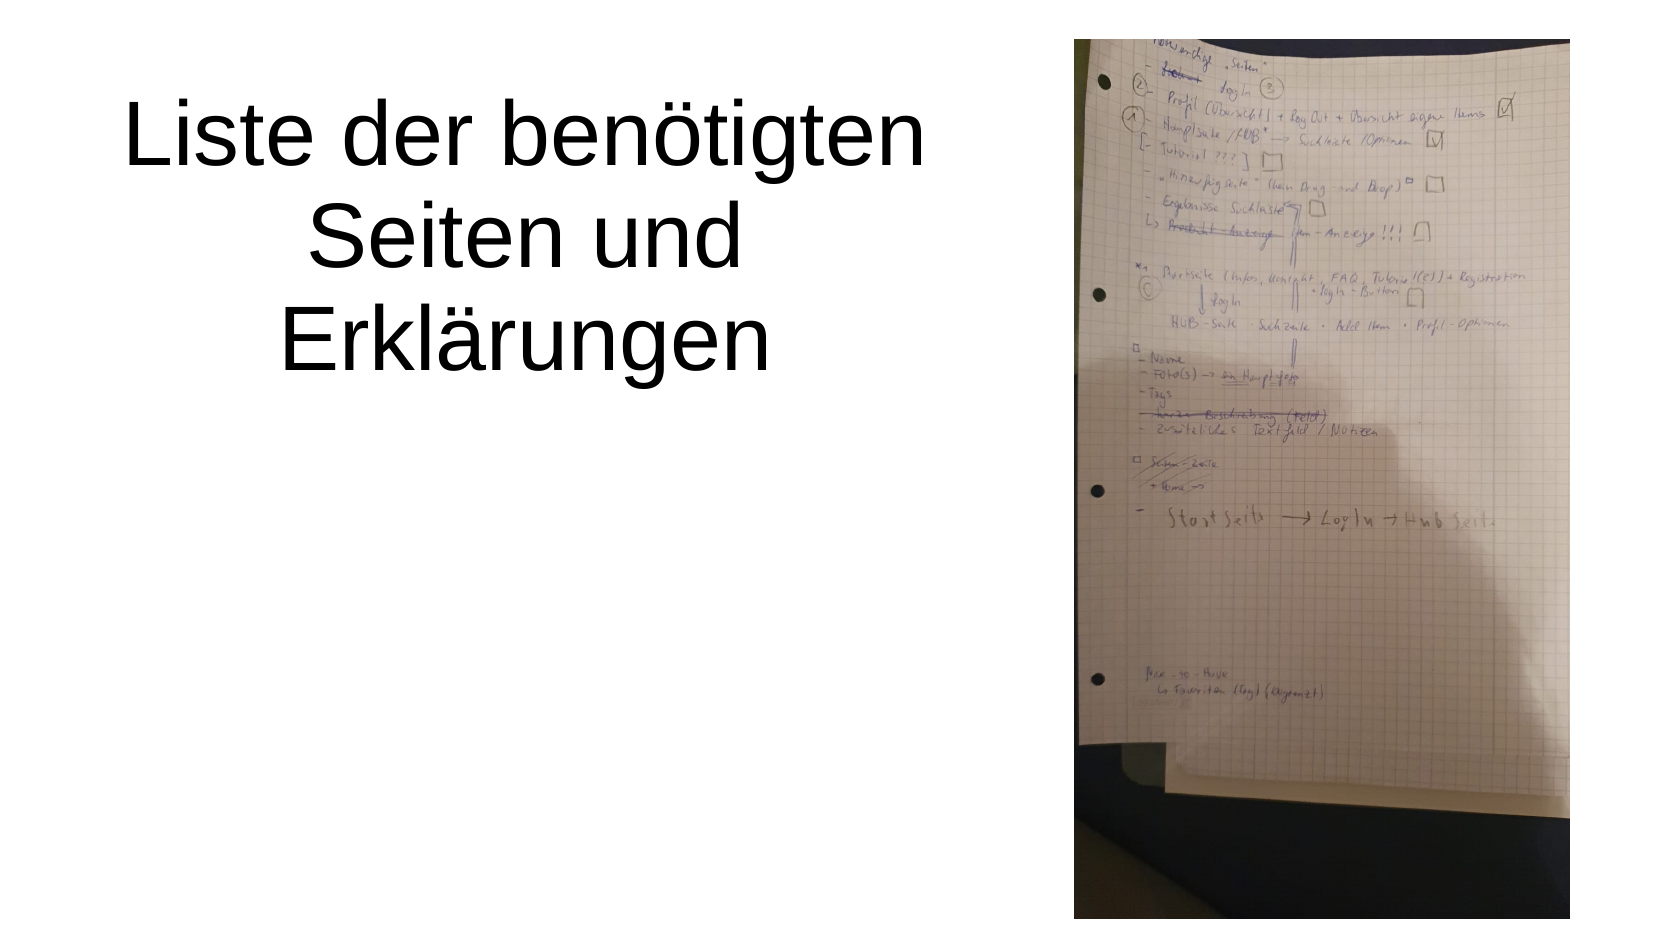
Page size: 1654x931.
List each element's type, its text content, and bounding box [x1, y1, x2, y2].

picture [1074, 39, 1570, 919]
title Liste der benötigten Seiten und Erklärungen [70, 82, 981, 390]
